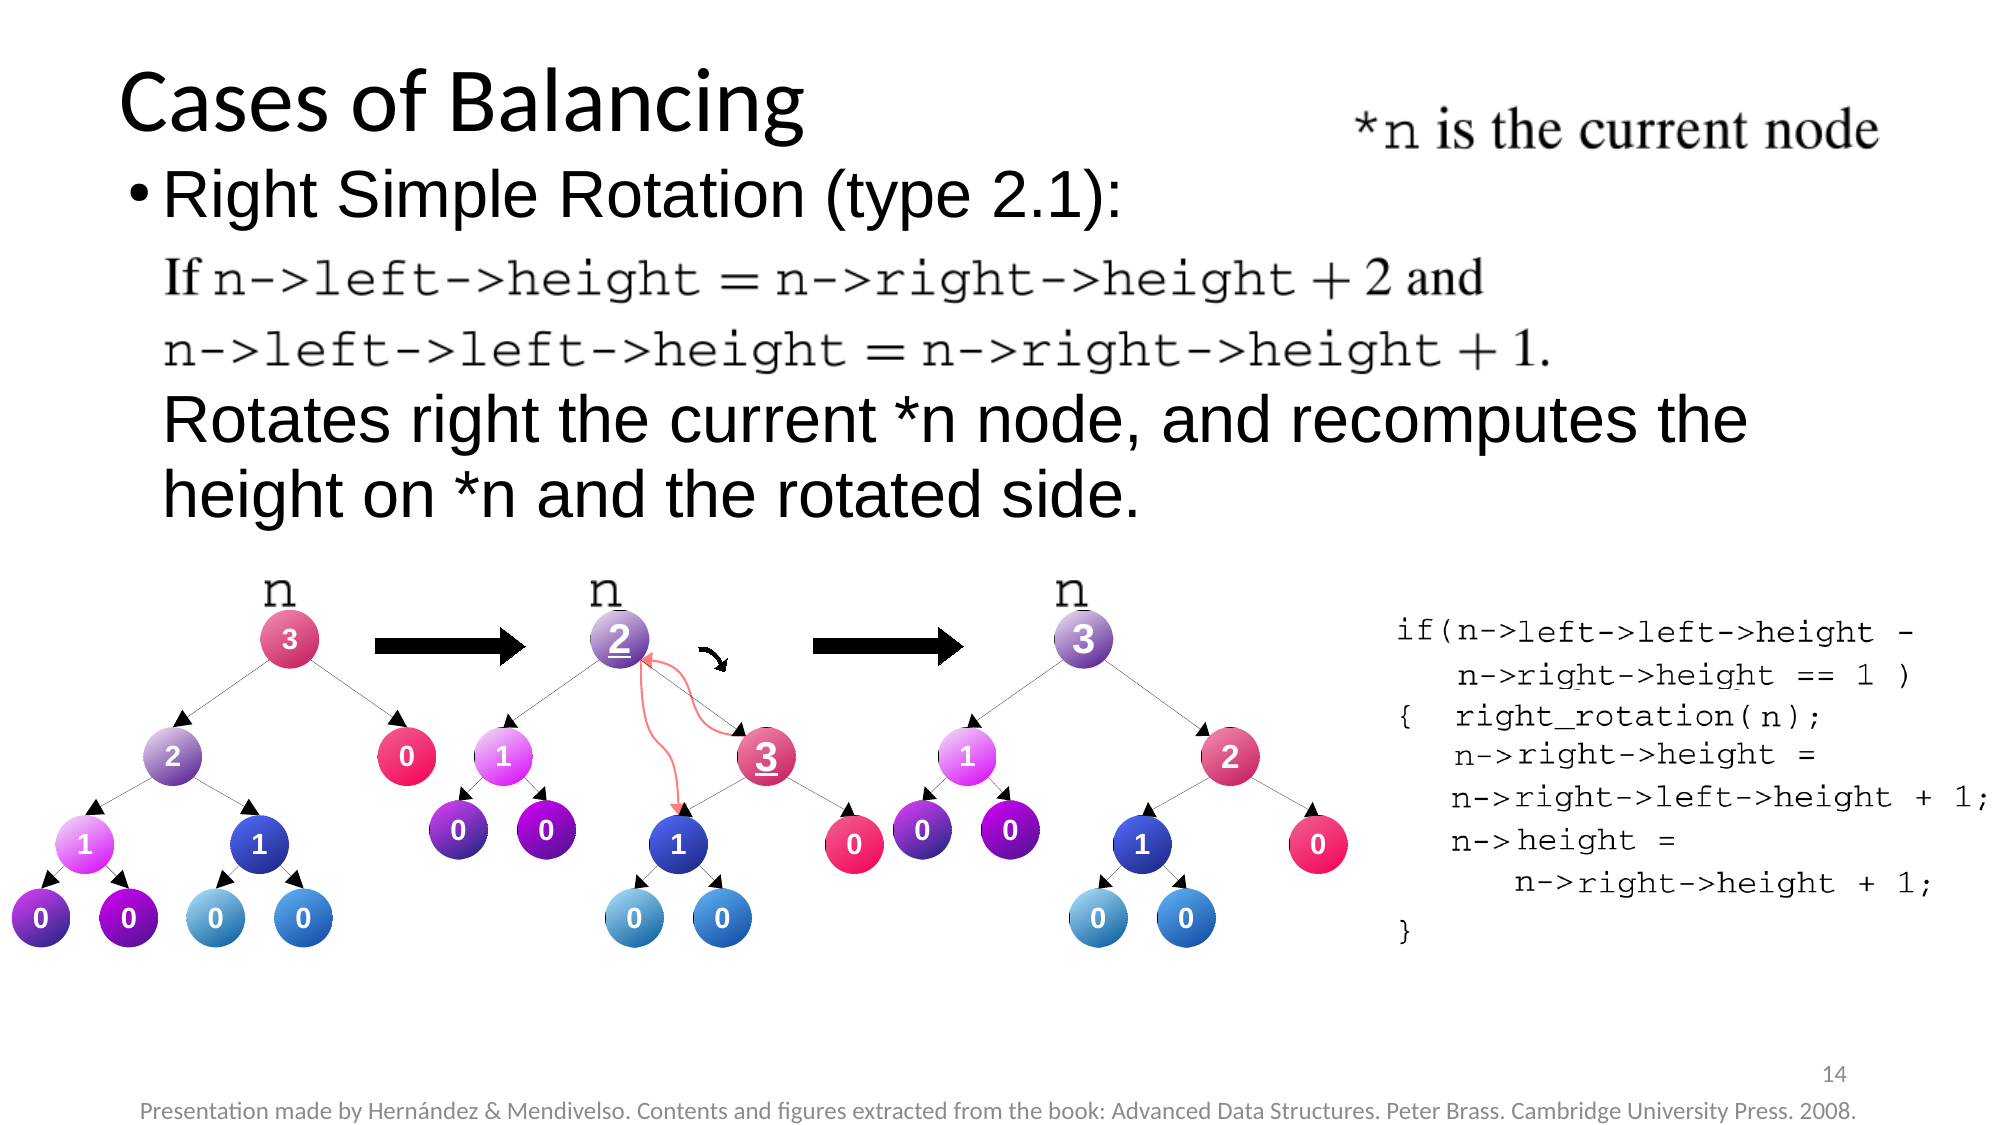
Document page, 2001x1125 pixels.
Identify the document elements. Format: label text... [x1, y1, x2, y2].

text_box 3 [737, 727, 796, 786]
text_box 0 [605, 888, 664, 948]
text_box 1 [1113, 815, 1172, 875]
picture [150, 236, 1575, 387]
text_box 1 [55, 815, 115, 875]
text_box 2 [143, 727, 203, 786]
text_box 0 [377, 727, 437, 786]
text_box [698, 647, 728, 672]
picture [1056, 580, 1094, 610]
text_box 0 [1069, 888, 1128, 948]
text_box 0 [274, 888, 333, 948]
text_box Presentation made by Hernández & Mendivelso. Contents and figures extracted from the book: Advanced Data Structures. Peter Brass. Cambridge University Press. 2008. [0, 1100, 2000, 1119]
text_box 0 [1157, 888, 1216, 948]
text_box 3 [260, 610, 320, 669]
text_box 1 [474, 727, 533, 786]
text_box 2 [590, 610, 650, 669]
text_box 0 [429, 800, 488, 860]
text_box Right Simple Rotation (type 2.1): Rotates right the current *n node, and recomputes the height on *n and the rotated side. [112, 149, 1951, 539]
text_box 0 [186, 888, 246, 948]
text_box 0 [893, 800, 952, 860]
text_box 0 [693, 888, 752, 948]
text_box 2 [1200, 727, 1260, 786]
picture [1350, 84, 1880, 171]
text_box 0 [1288, 815, 1348, 874]
text_box 0 [517, 800, 576, 860]
text_box [375, 627, 526, 666]
text_box 1 [649, 815, 708, 875]
text_box 3 [1054, 610, 1114, 669]
text_box 1 [230, 815, 289, 875]
title Cases of Balancing [119, 1, 1845, 150]
text_box 0 [99, 888, 159, 948]
text_box 0 [11, 888, 71, 948]
text_box [813, 627, 964, 666]
text_box 0 [981, 800, 1040, 860]
text_box 0 [825, 815, 884, 874]
picture [1389, 609, 1990, 948]
picture [264, 580, 303, 610]
picture [590, 580, 629, 610]
text_box 1 [937, 727, 997, 786]
